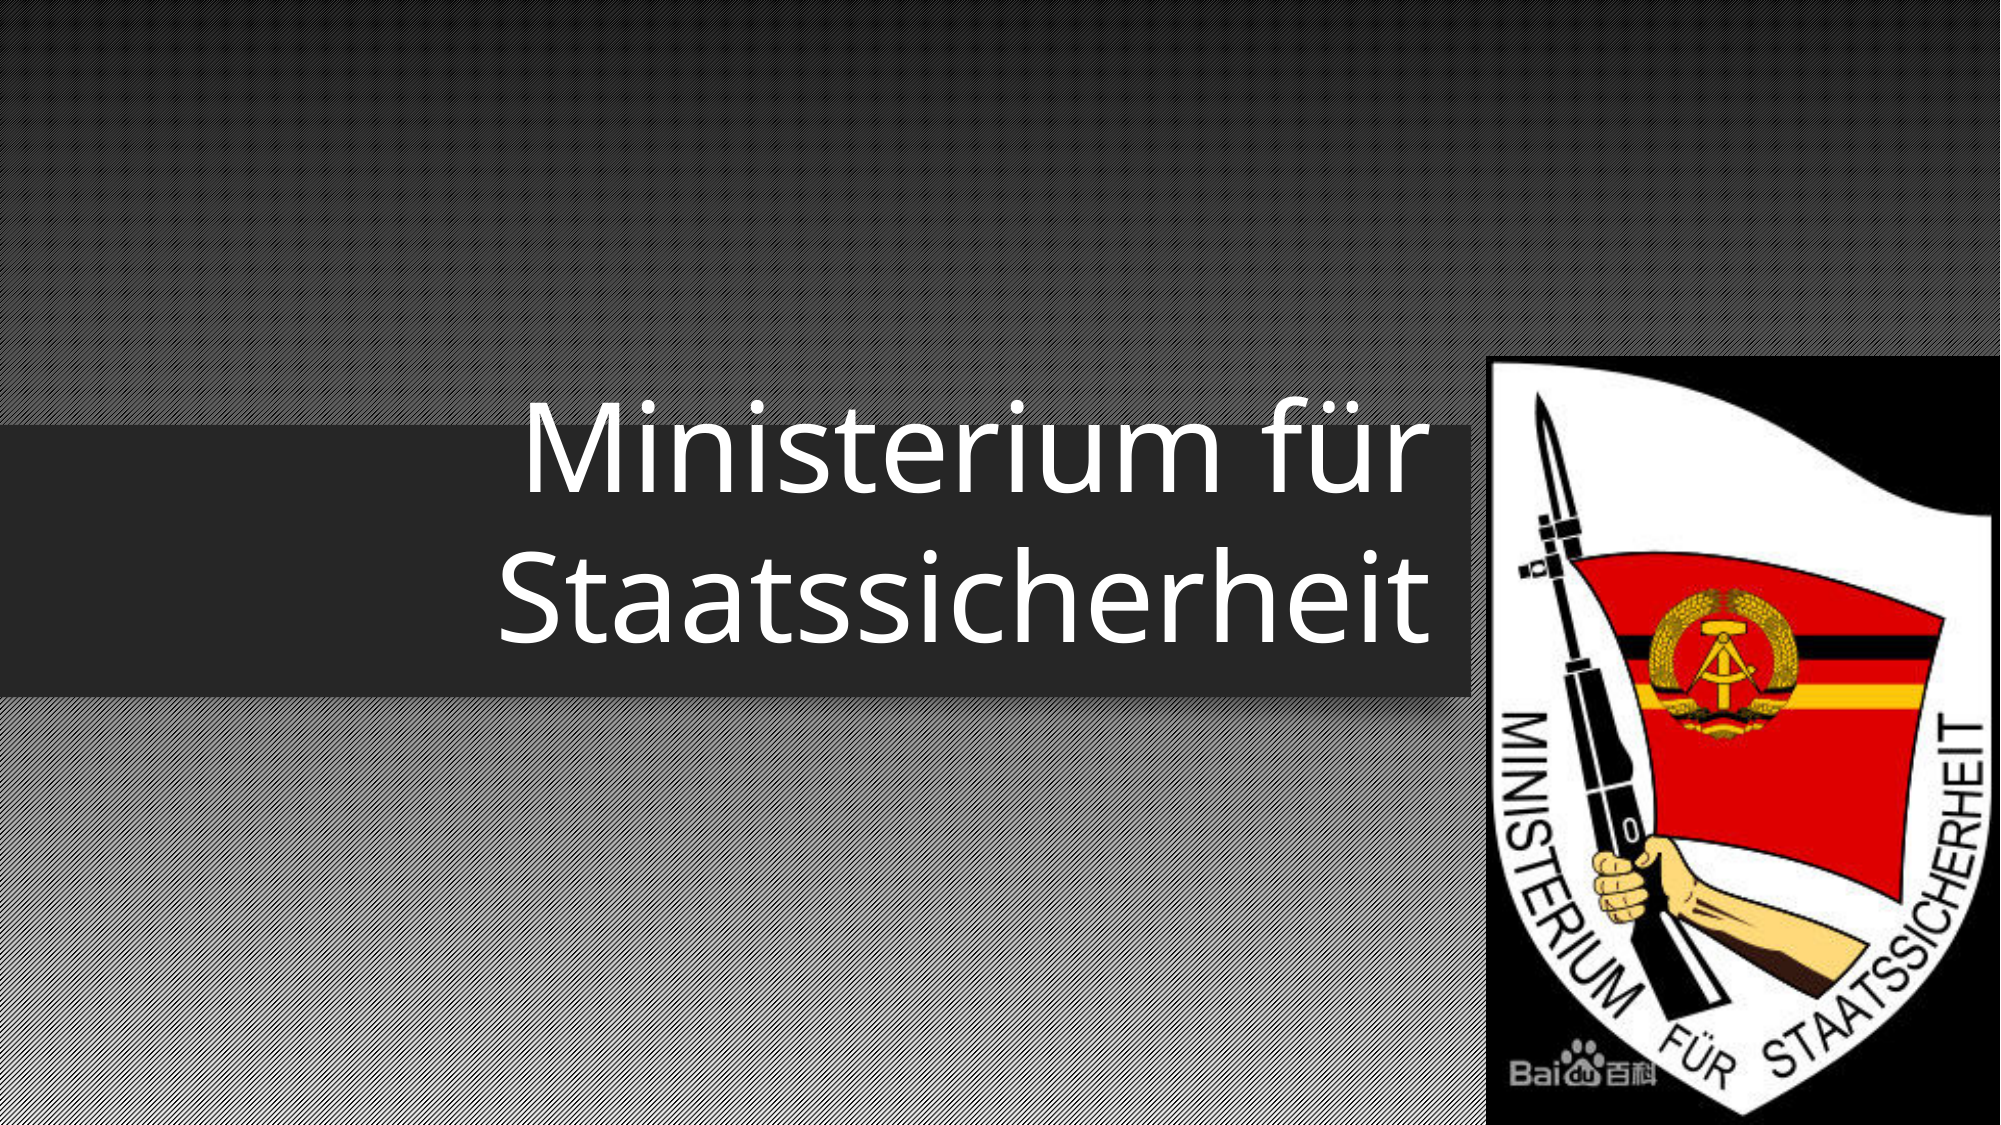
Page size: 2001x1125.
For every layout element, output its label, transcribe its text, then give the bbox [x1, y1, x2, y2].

picture [605, 414, 609, 424]
title Ministerium für Staatssicherheit [111, 449, 1448, 676]
picture [0, 0, 2000, 1125]
